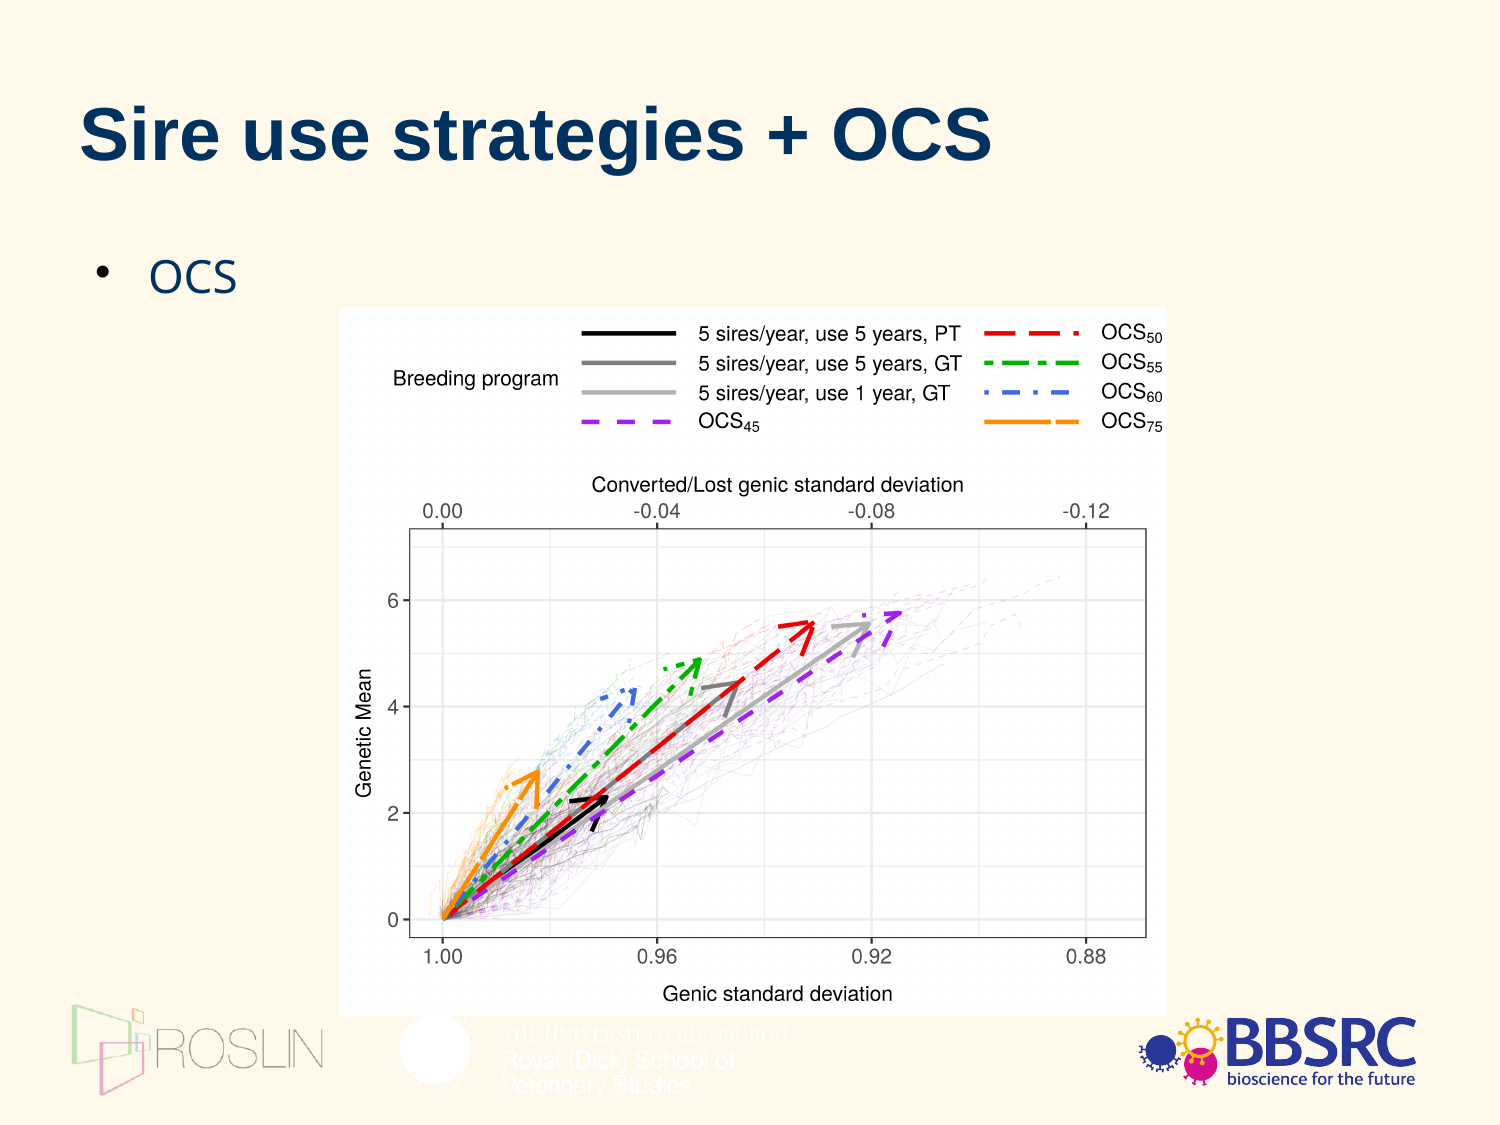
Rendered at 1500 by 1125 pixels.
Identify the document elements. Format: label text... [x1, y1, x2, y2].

picture [64, 975, 336, 1118]
text_box Sire use strategies + OCS [64, 78, 1425, 185]
picture [340, 307, 1416, 1092]
text_box OCS [62, 239, 1425, 975]
